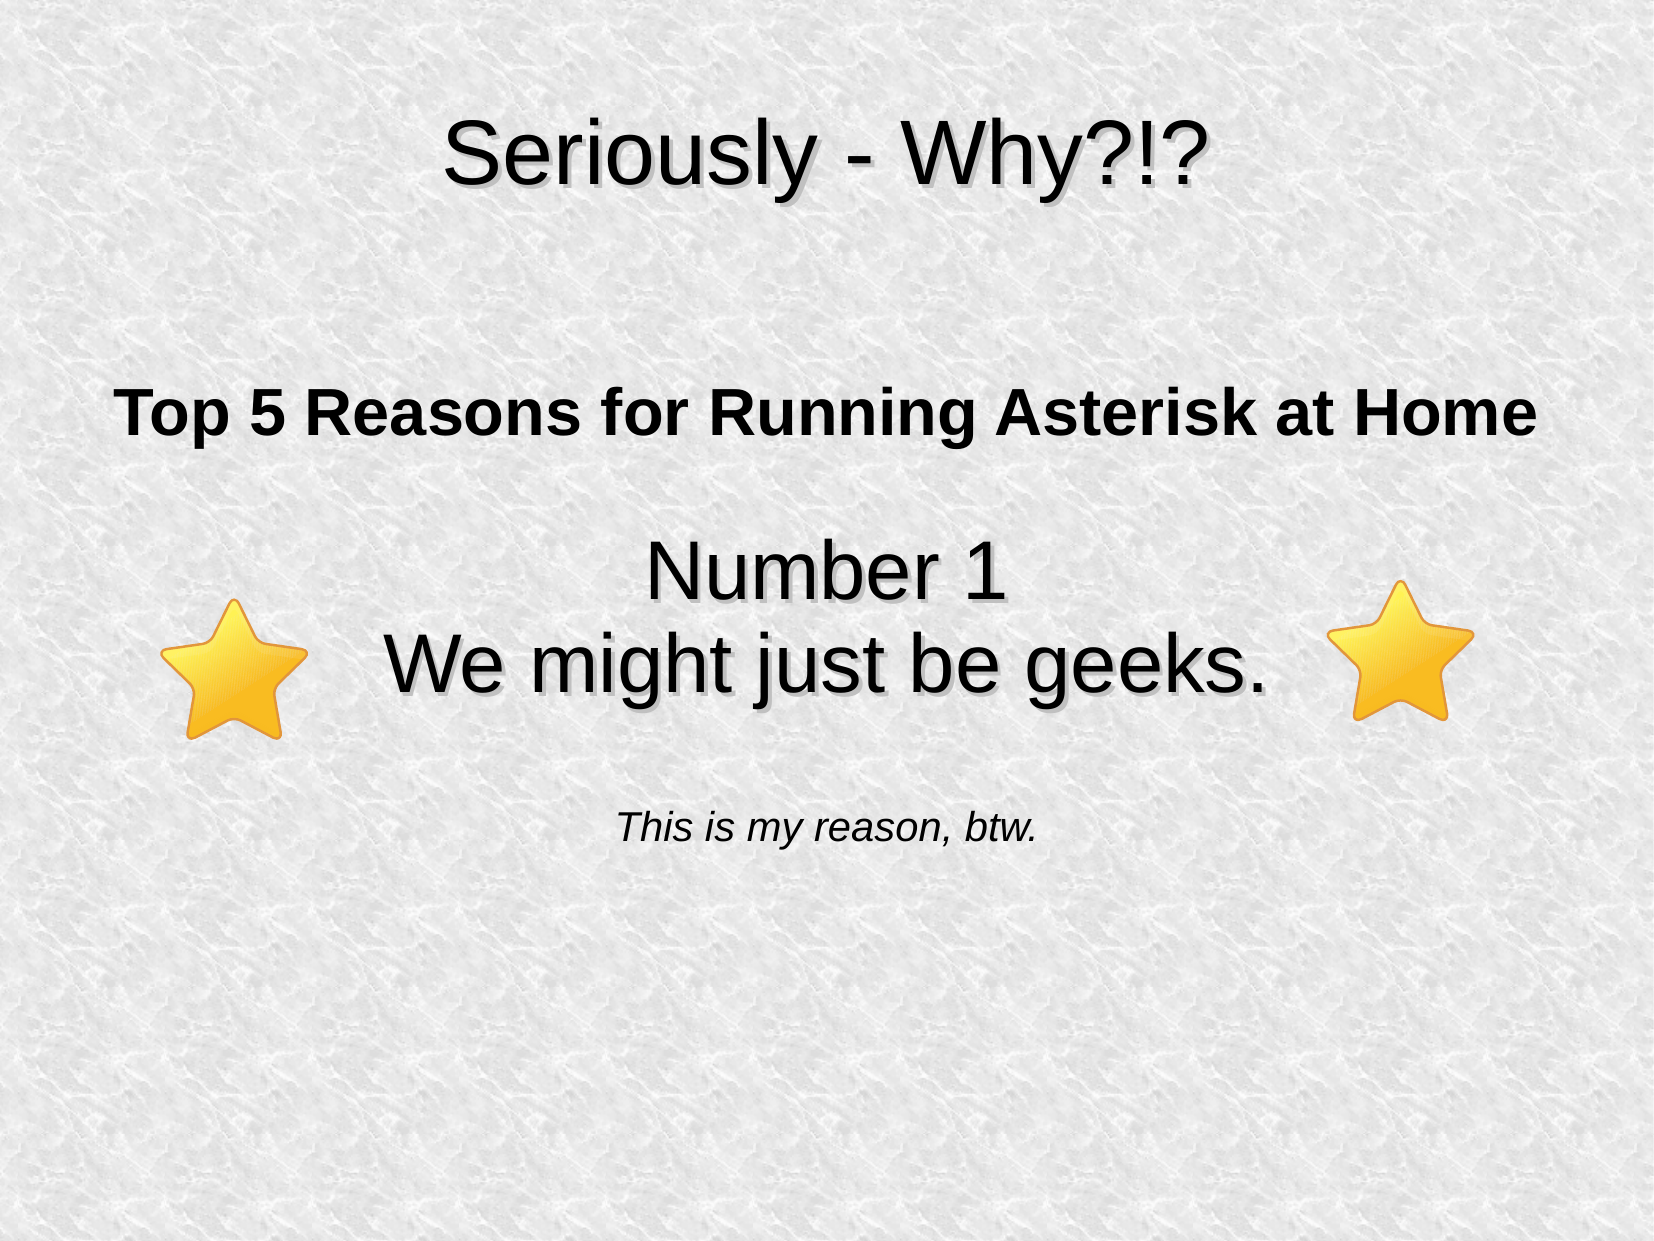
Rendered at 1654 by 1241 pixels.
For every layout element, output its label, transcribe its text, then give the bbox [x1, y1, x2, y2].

picture [0, 0, 1654, 1241]
title Seriously - Why?!? [82, 49, 1571, 257]
subtitle Top 5 Reasons for Running Asterisk at Home Number 1 We might just be geeks. This is my reason, btw. [82, 290, 1571, 1010]
